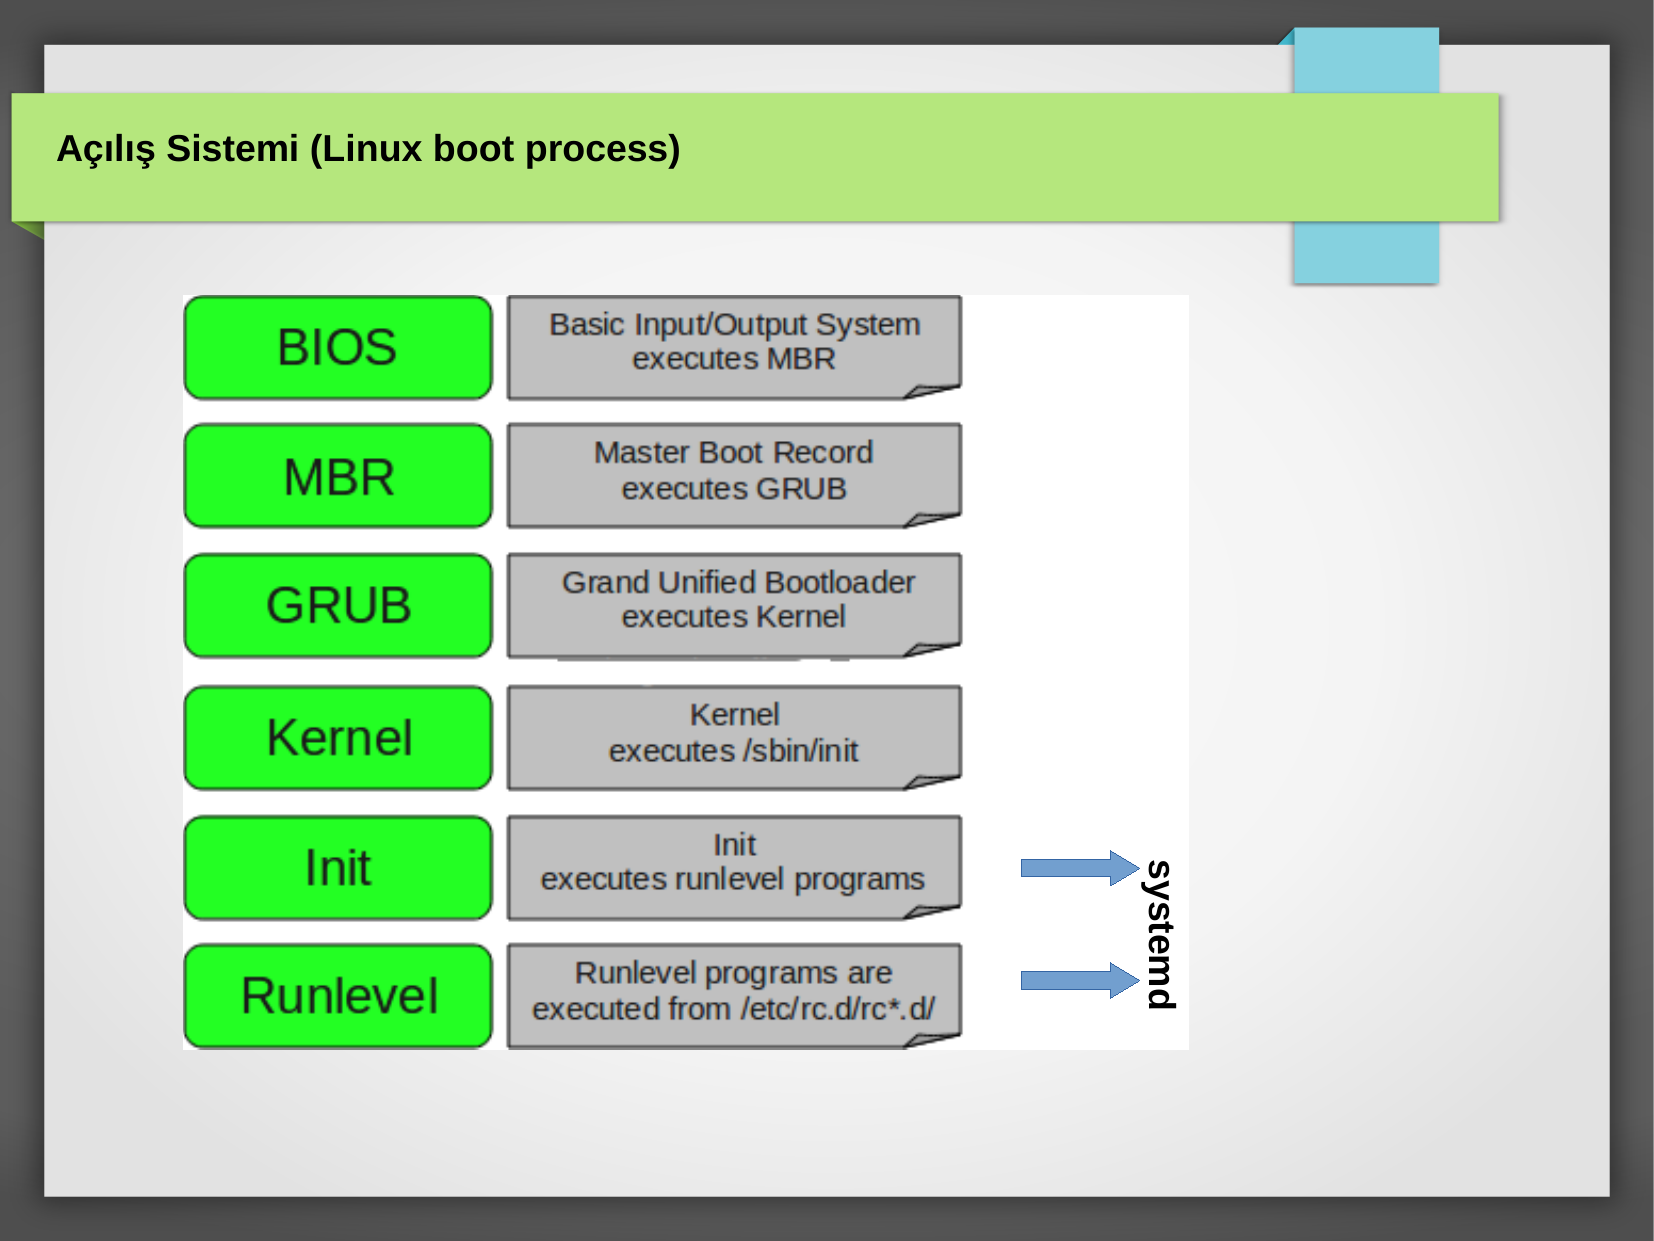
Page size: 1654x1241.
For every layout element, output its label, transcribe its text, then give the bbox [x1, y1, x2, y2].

text_box [1021, 850, 1133, 886]
text_box systemd [1133, 844, 1191, 1027]
text_box [1021, 962, 1133, 999]
text_box Açılış Sistemi (Linux boot process) [41, 120, 1134, 220]
picture [0, 0, 1654, 1241]
